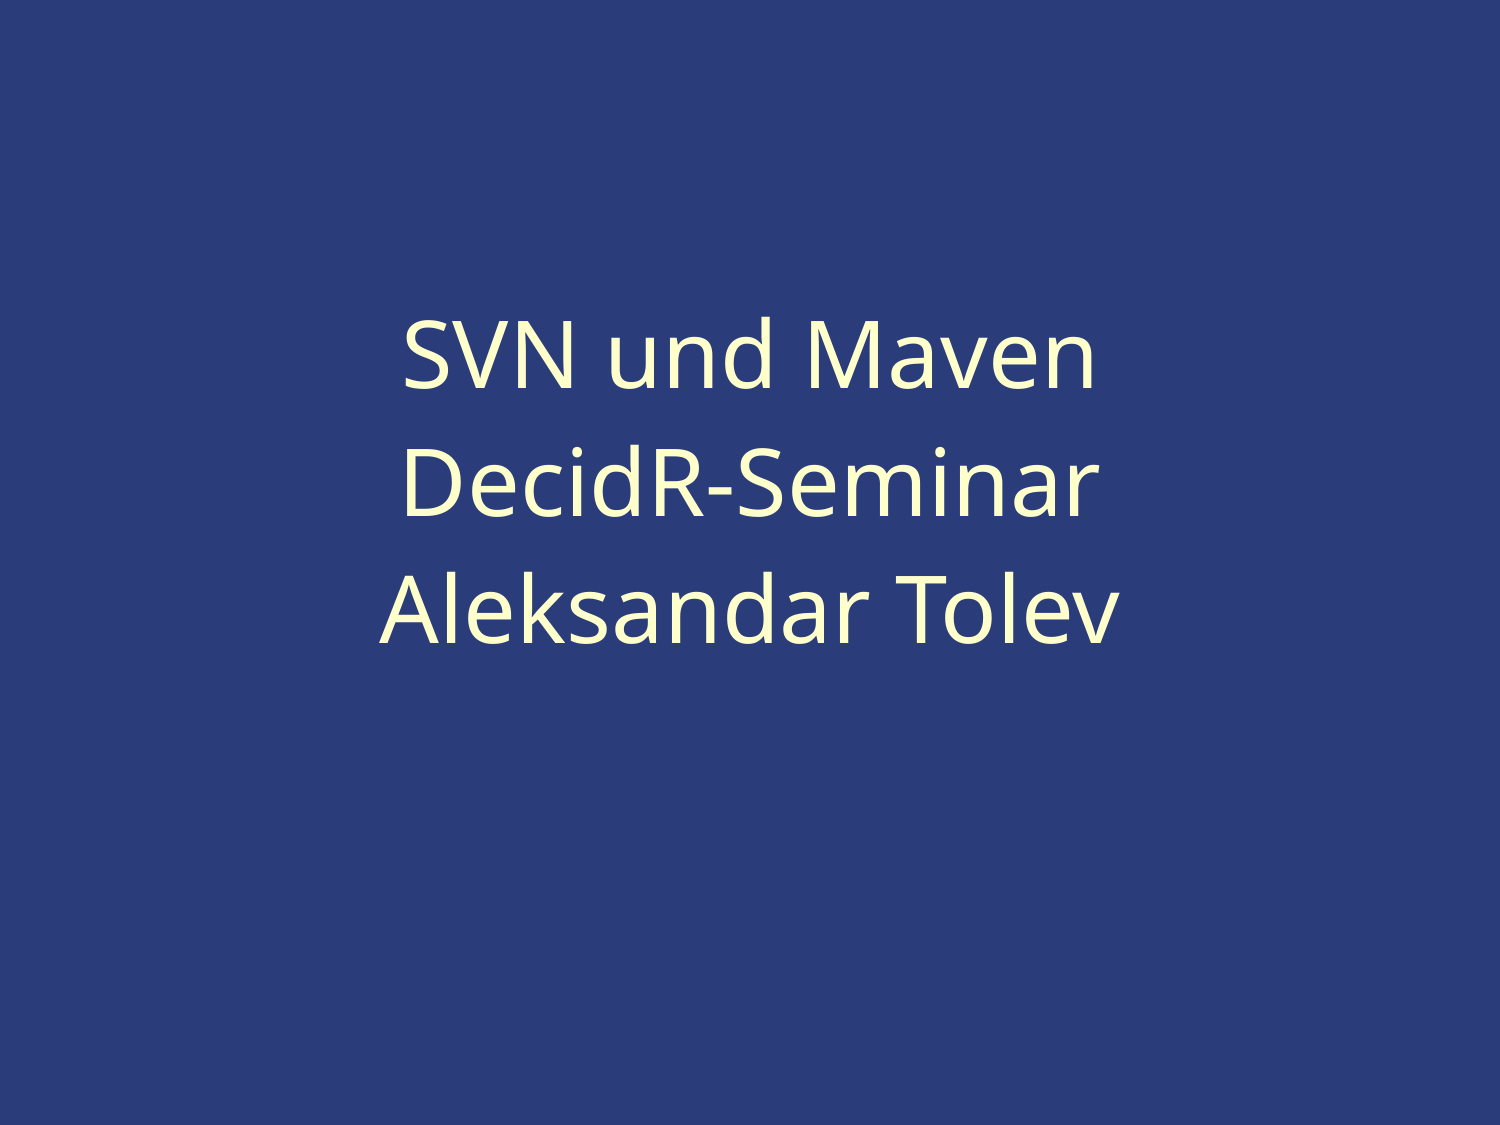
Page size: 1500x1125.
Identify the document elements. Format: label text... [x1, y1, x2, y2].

title SVN und Maven DecidR-Seminar Aleksandar Tolev [112, 295, 1388, 680]
